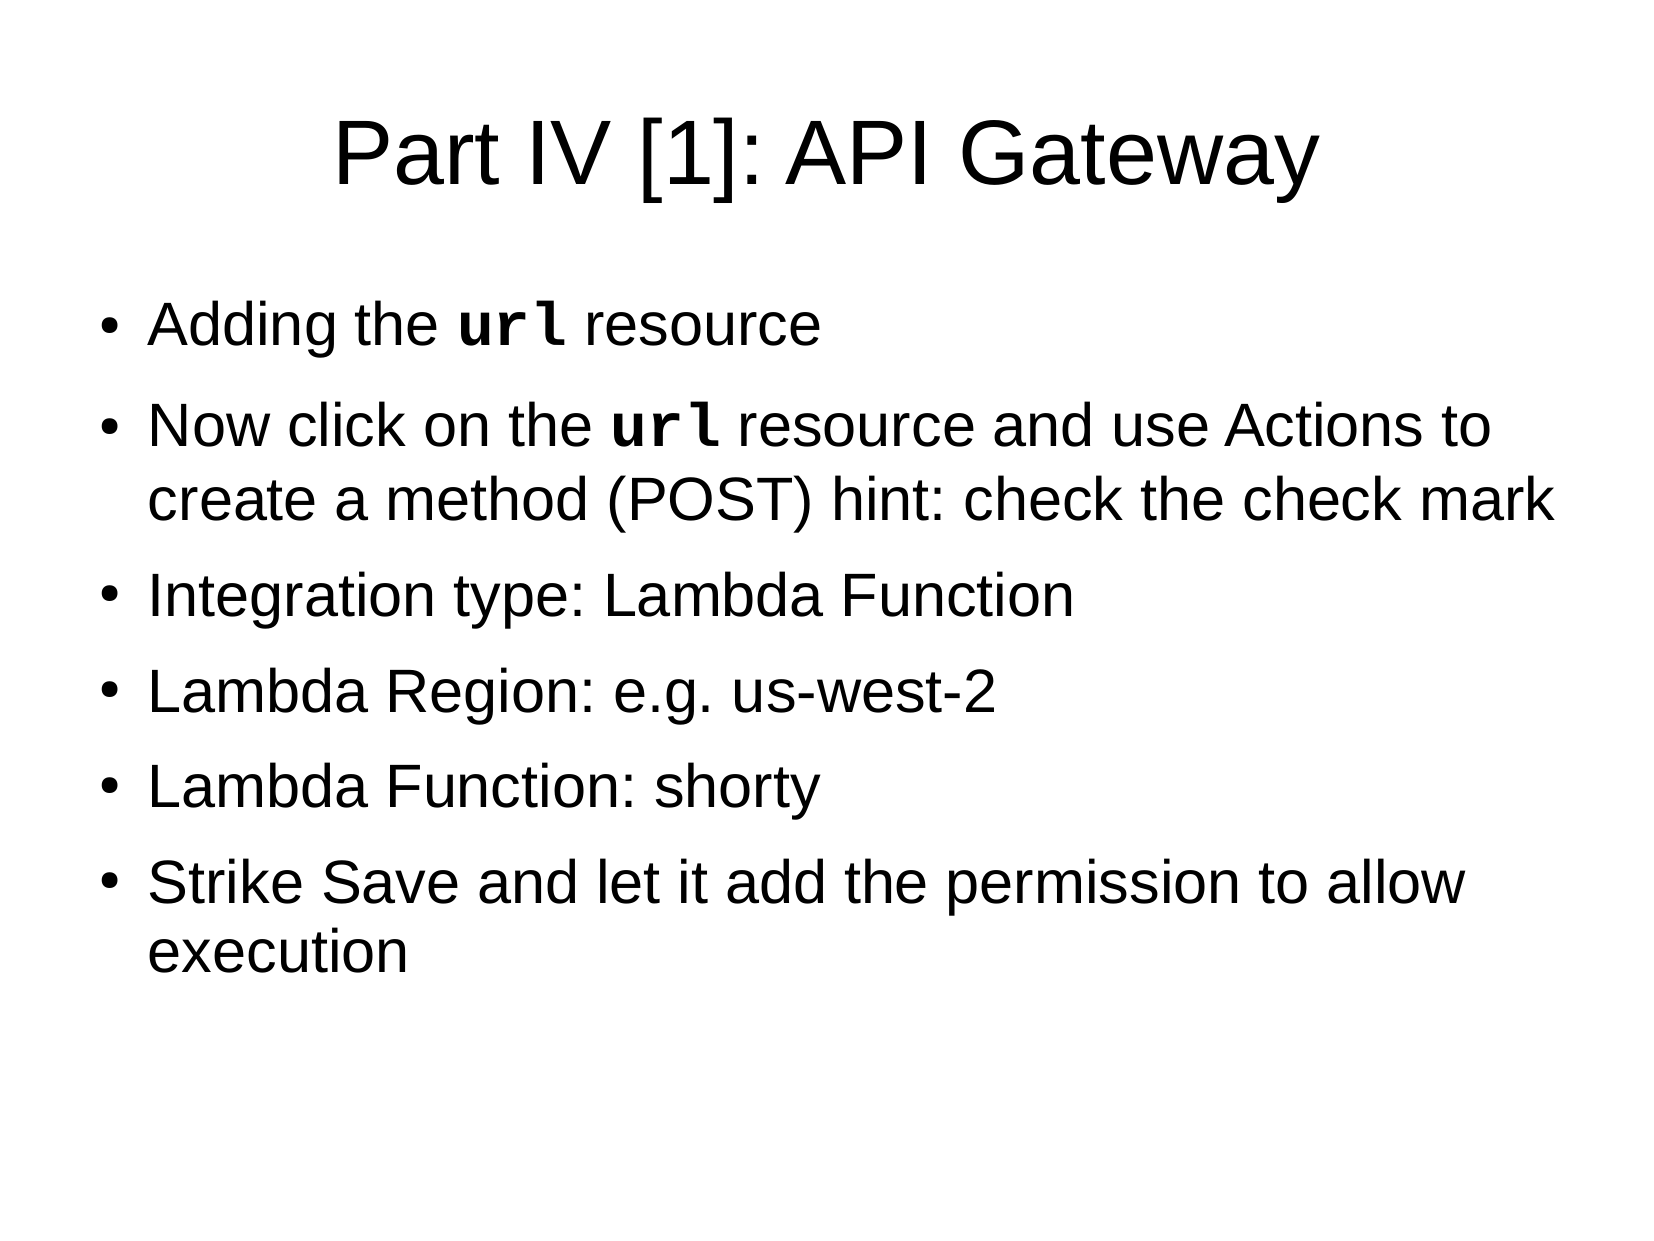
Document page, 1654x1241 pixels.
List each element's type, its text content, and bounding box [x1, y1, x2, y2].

list Adding the url resource Now click on the url resource and use Actions to create a method (POST) hint: check the check mark Integration type: Lambda Function Lambda Region: e.g. us-west-2 Lambda Function: shorty Strike Save and let it add the permission to allow execution [82, 290, 1571, 1010]
title Part IV [1]: API Gateway [82, 49, 1571, 257]
